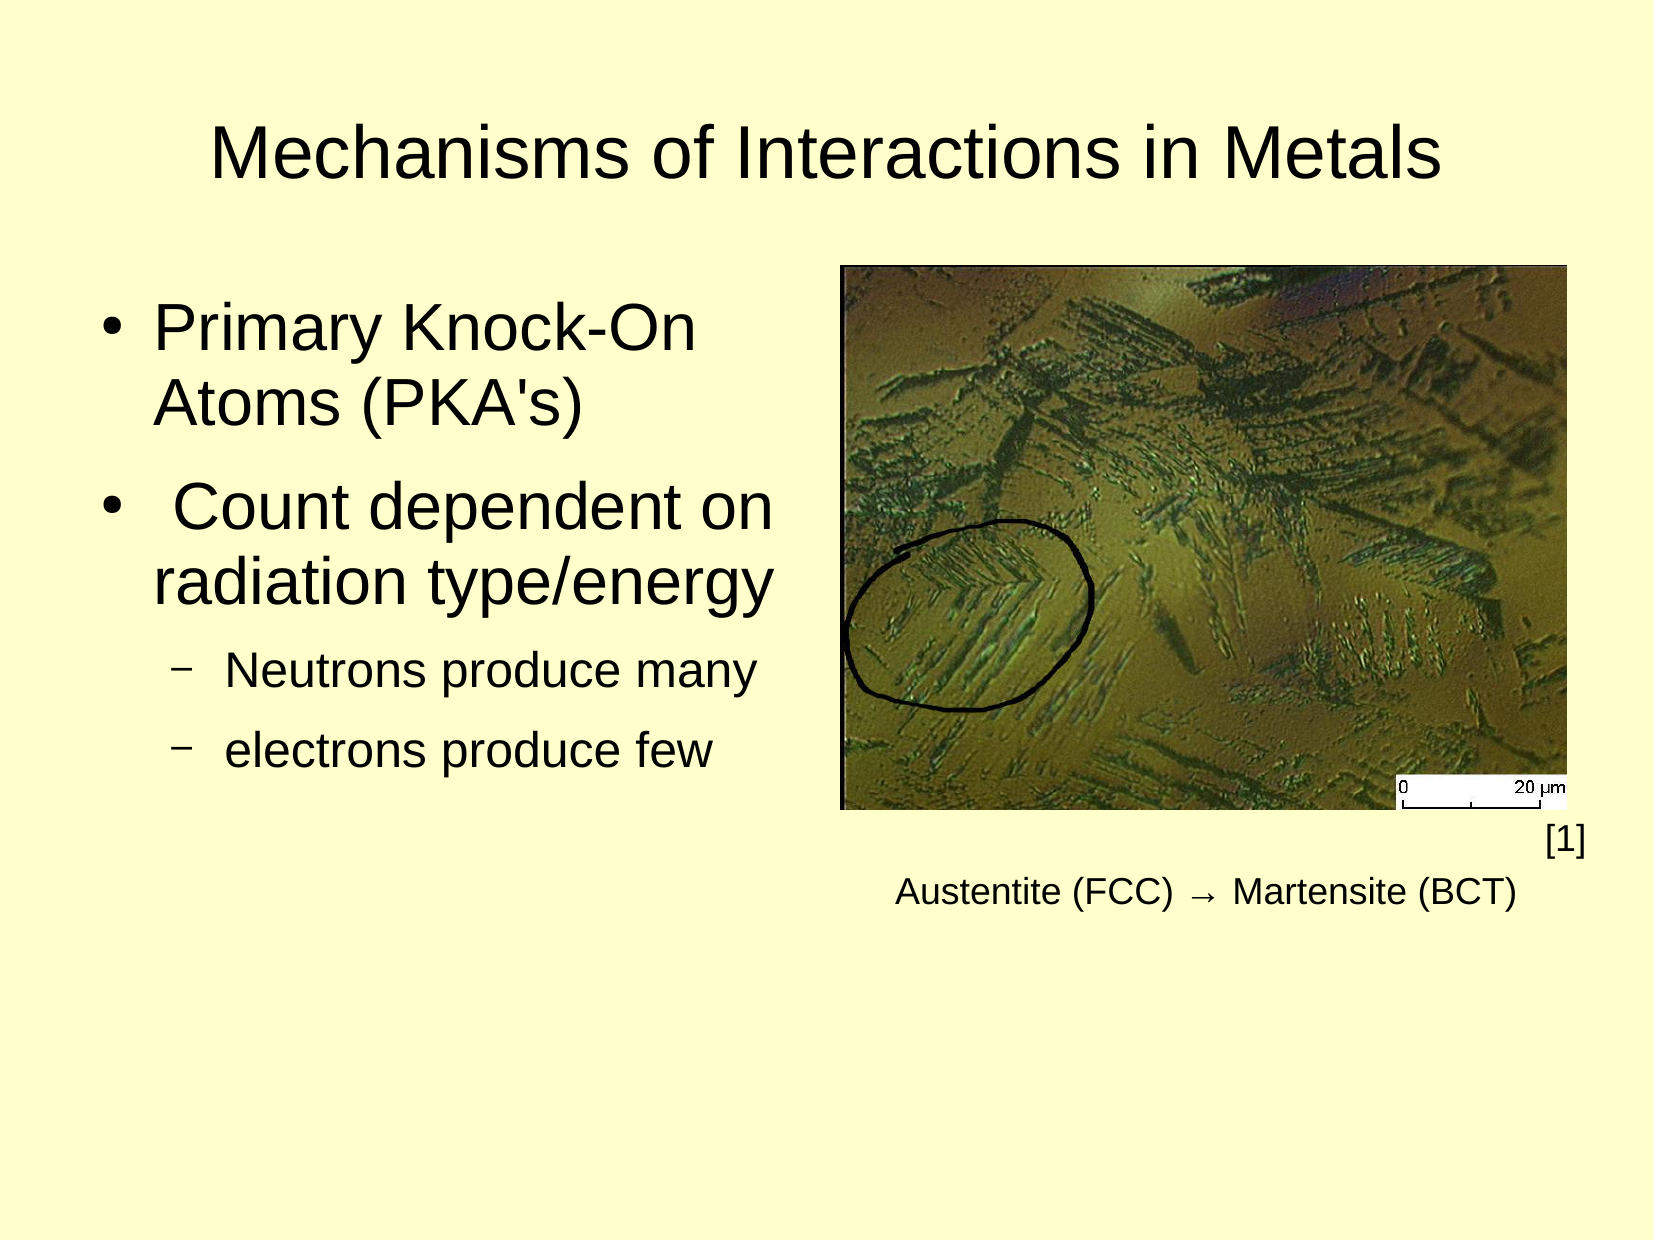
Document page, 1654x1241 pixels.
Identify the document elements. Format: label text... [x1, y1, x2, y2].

text_box Austentite (FCC) → Martensite (BCT) [870, 863, 1576, 931]
text_box [1] [1530, 810, 1636, 877]
picture [840, 265, 1567, 811]
title Mechanisms of Interactions in Metals [82, 49, 1571, 257]
list Primary Knock-On Atoms (PKA's) Count dependent on radiation type/energy Neutrons produce many electrons produce few [82, 290, 809, 1010]
